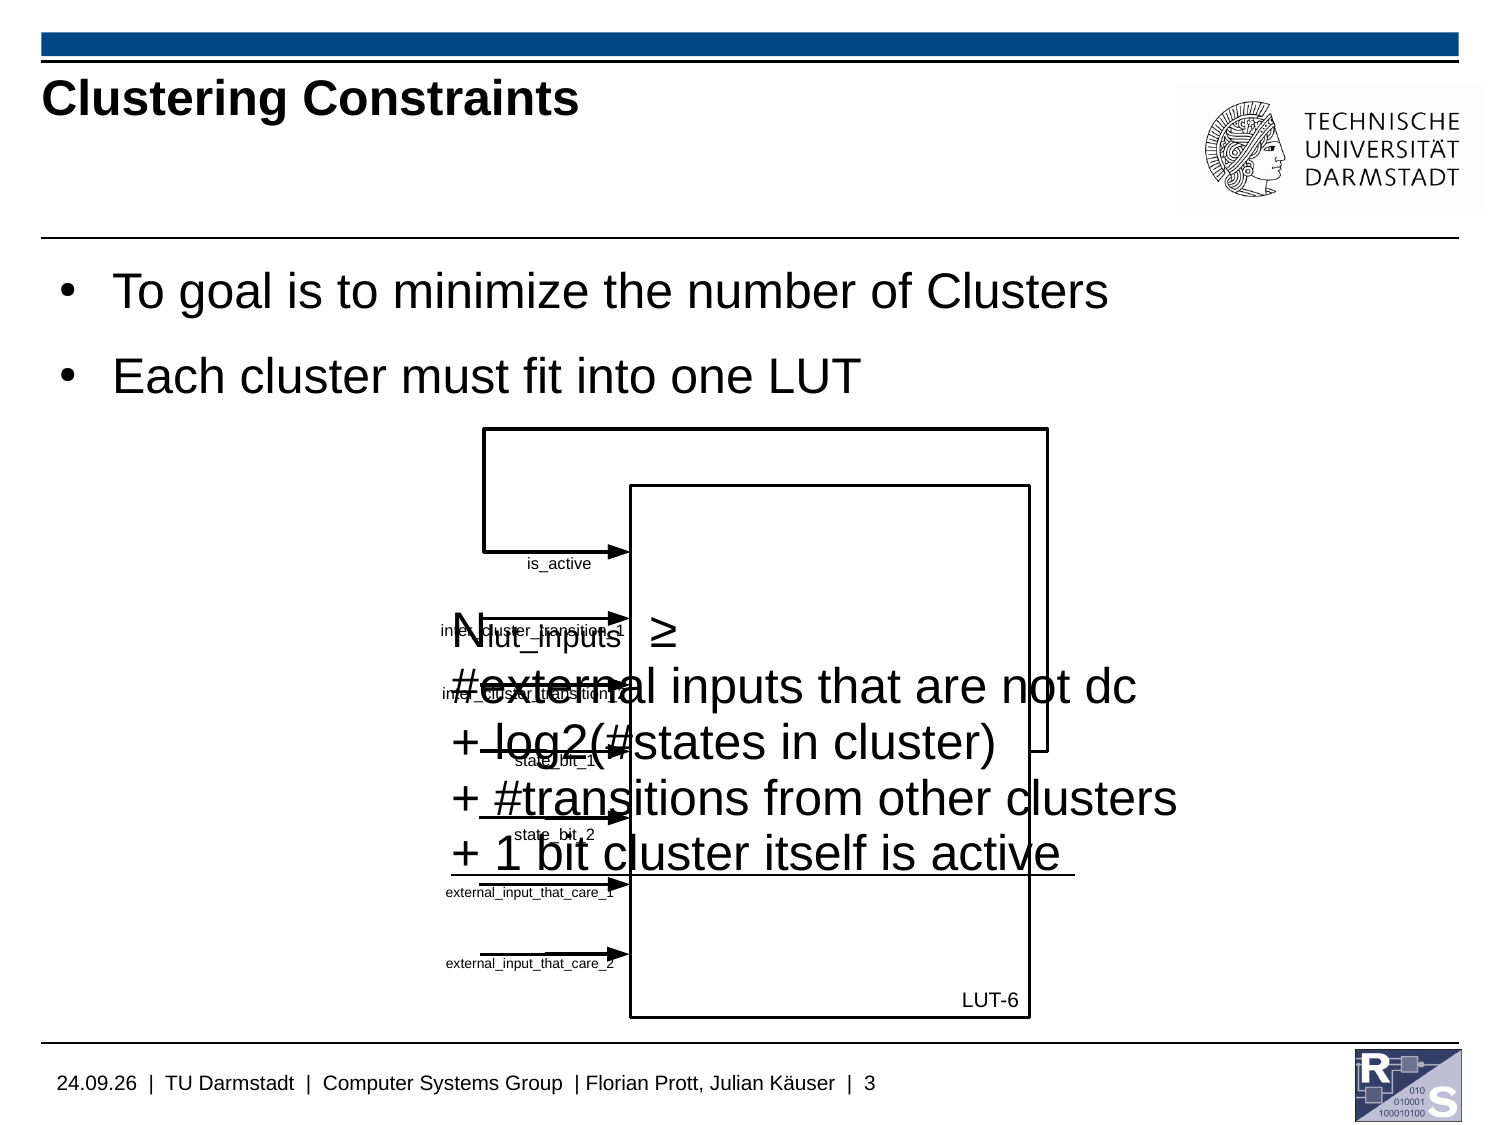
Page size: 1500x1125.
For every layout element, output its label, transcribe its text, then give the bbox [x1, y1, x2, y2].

picture [400, 889, 1100, 1125]
picture [400, 335, 1100, 595]
picture [1355, 1049, 1462, 1122]
list To goal is to minimize the number of Clusters Each cluster must fit into one LUT [41, 263, 1455, 1032]
title Clustering Constraints [41, 22, 1131, 174]
text_box Nlut_inputs ≥ #external inputs that are not dc + log2(#states in cluster) + #transitions from other clusters + 1 bit cluster itself is active [365, 595, 1194, 889]
